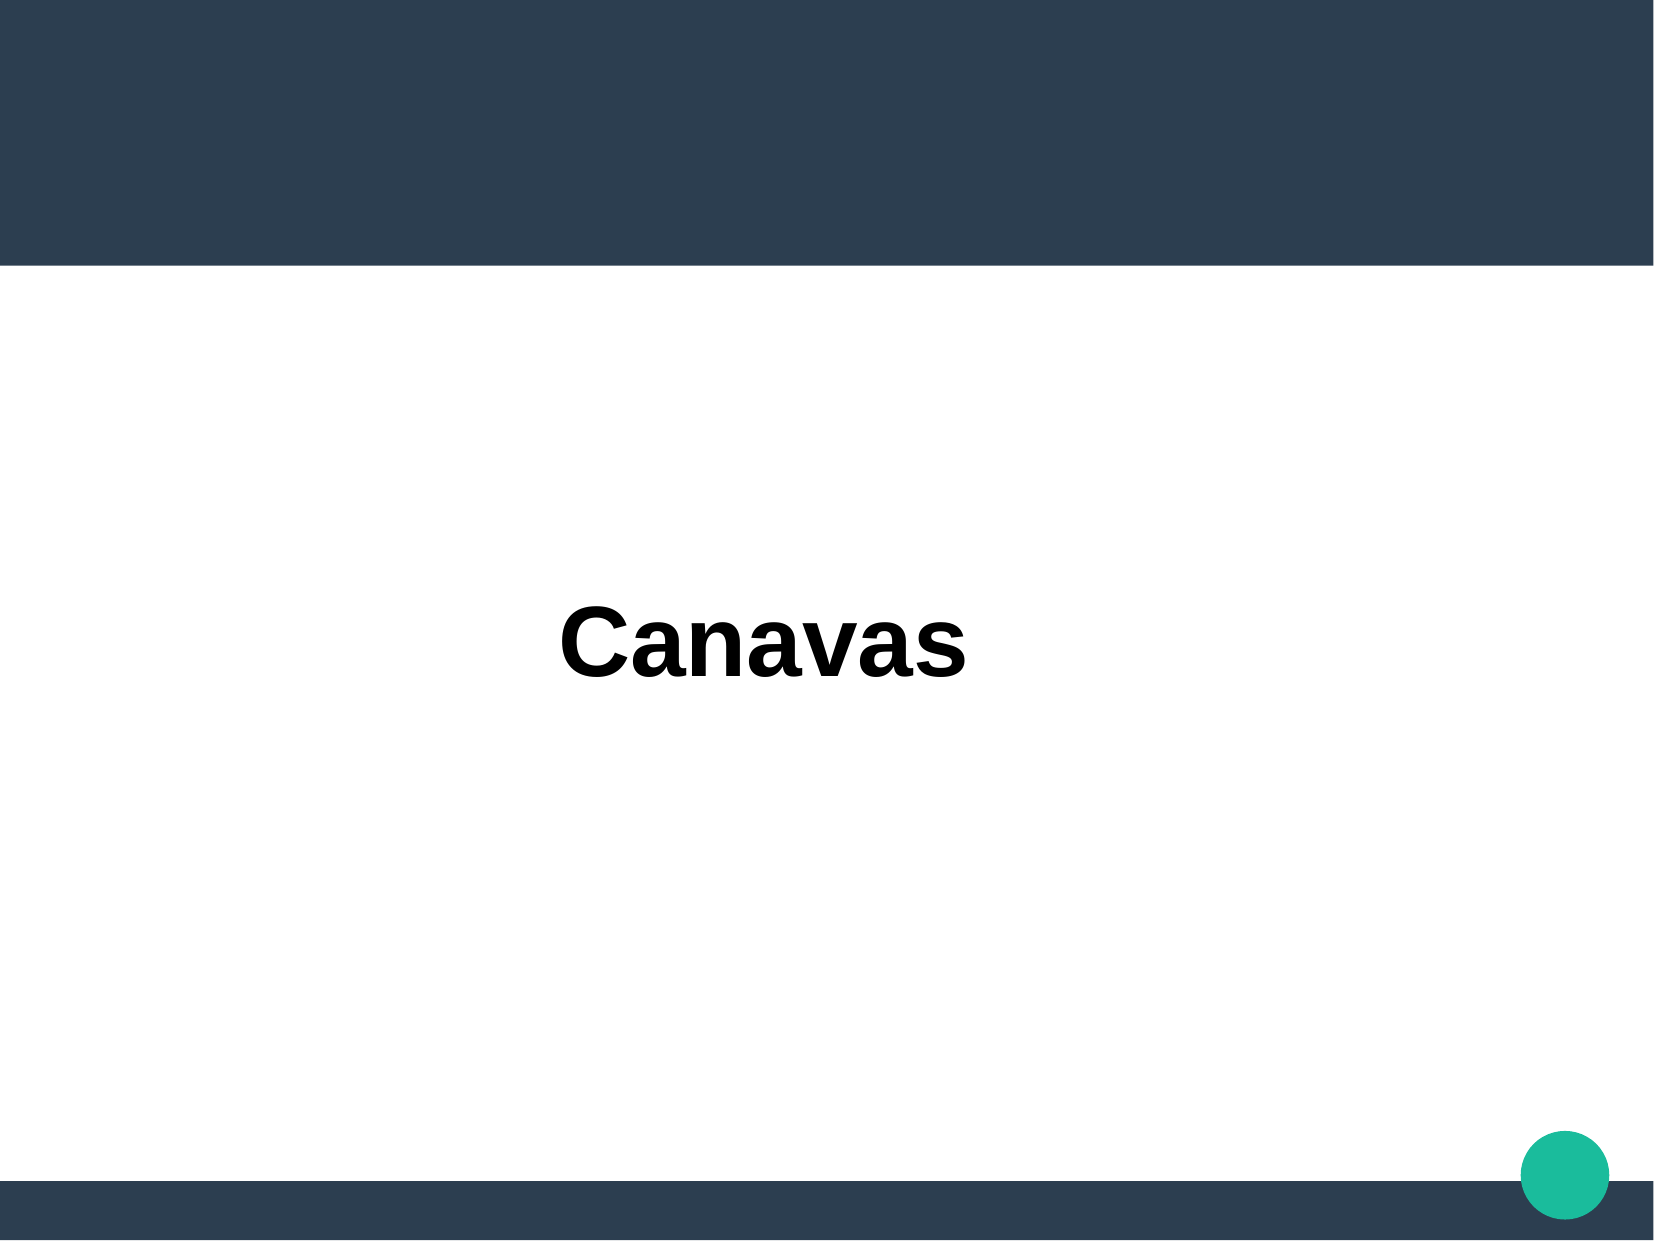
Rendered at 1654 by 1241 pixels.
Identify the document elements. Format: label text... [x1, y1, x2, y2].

text_box Canavas [543, 578, 984, 706]
picture [1182, 992, 1616, 1146]
